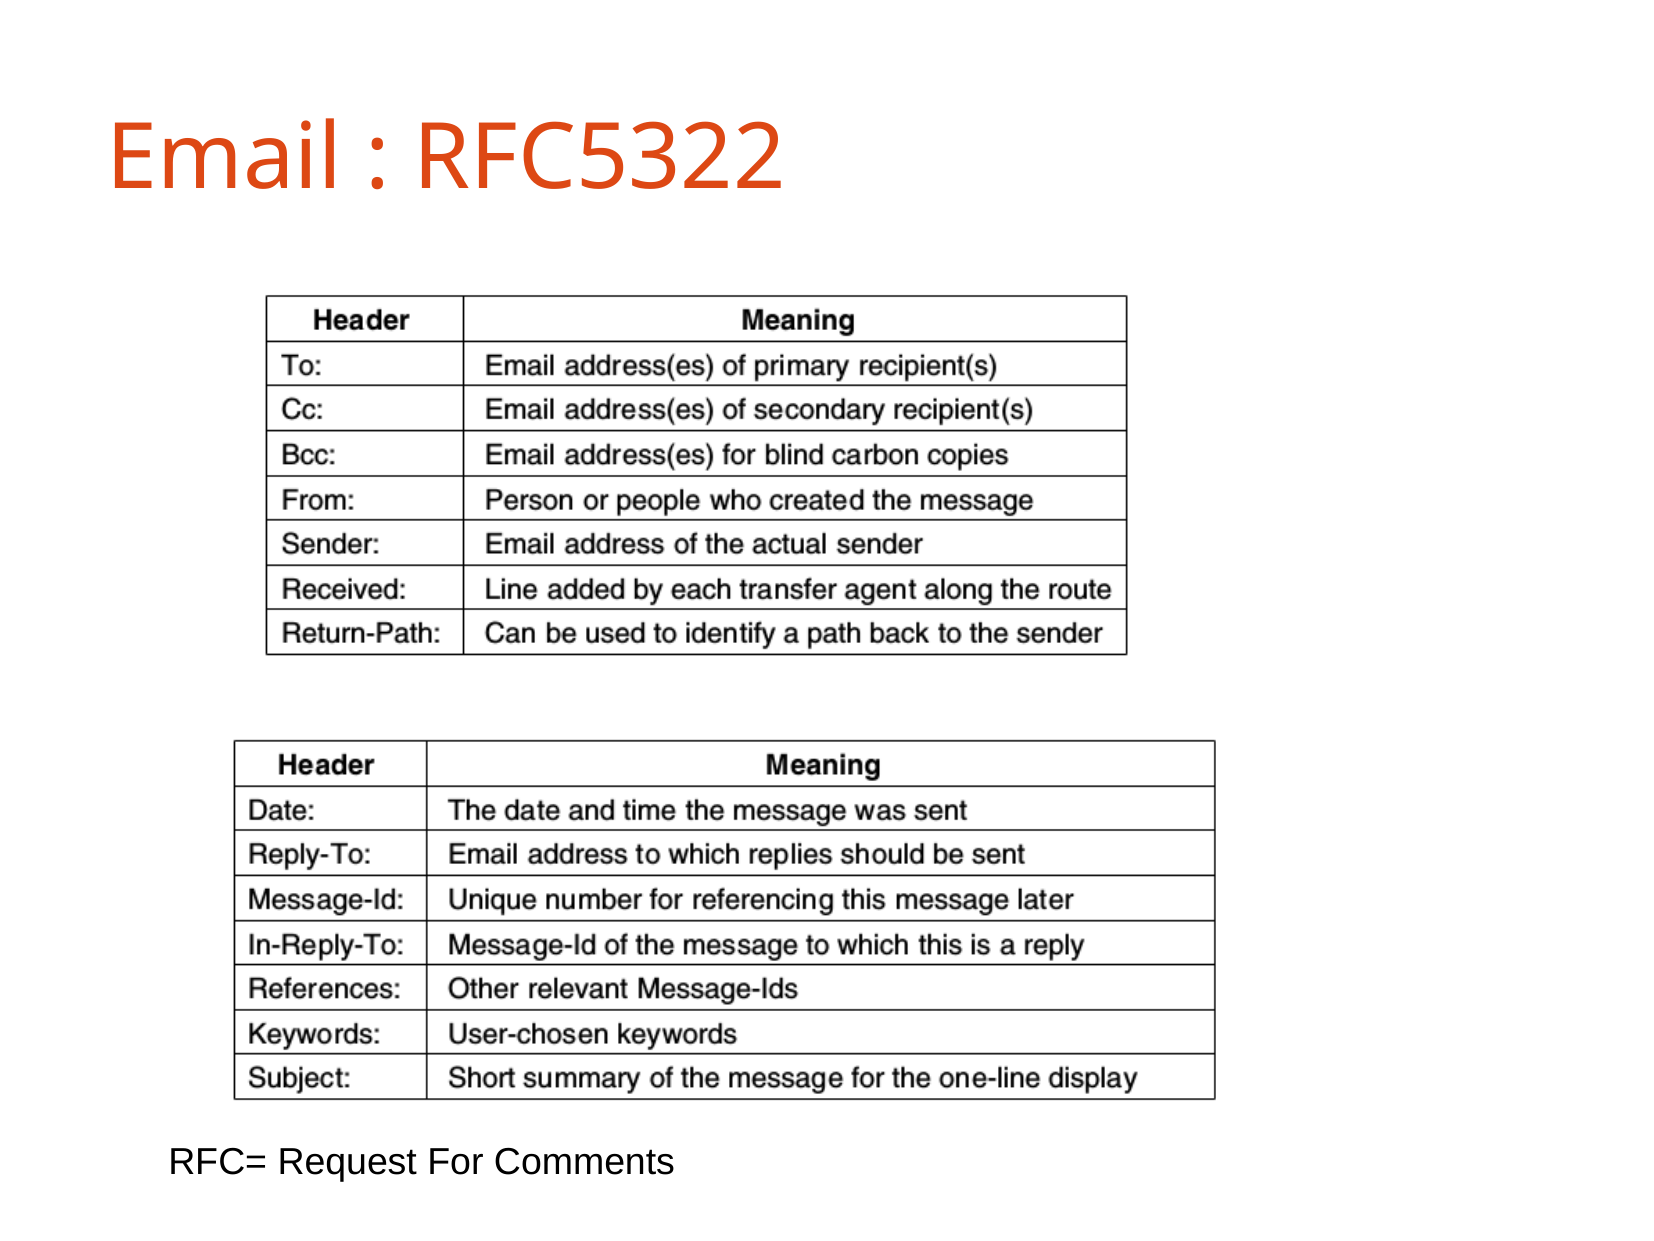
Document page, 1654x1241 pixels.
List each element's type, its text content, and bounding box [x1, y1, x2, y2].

text_box RFC= Request For Comments [153, 1132, 1099, 1190]
picture [223, 720, 1241, 1133]
picture [255, 283, 1134, 668]
title Email : RFC5322 [82, 49, 1571, 257]
